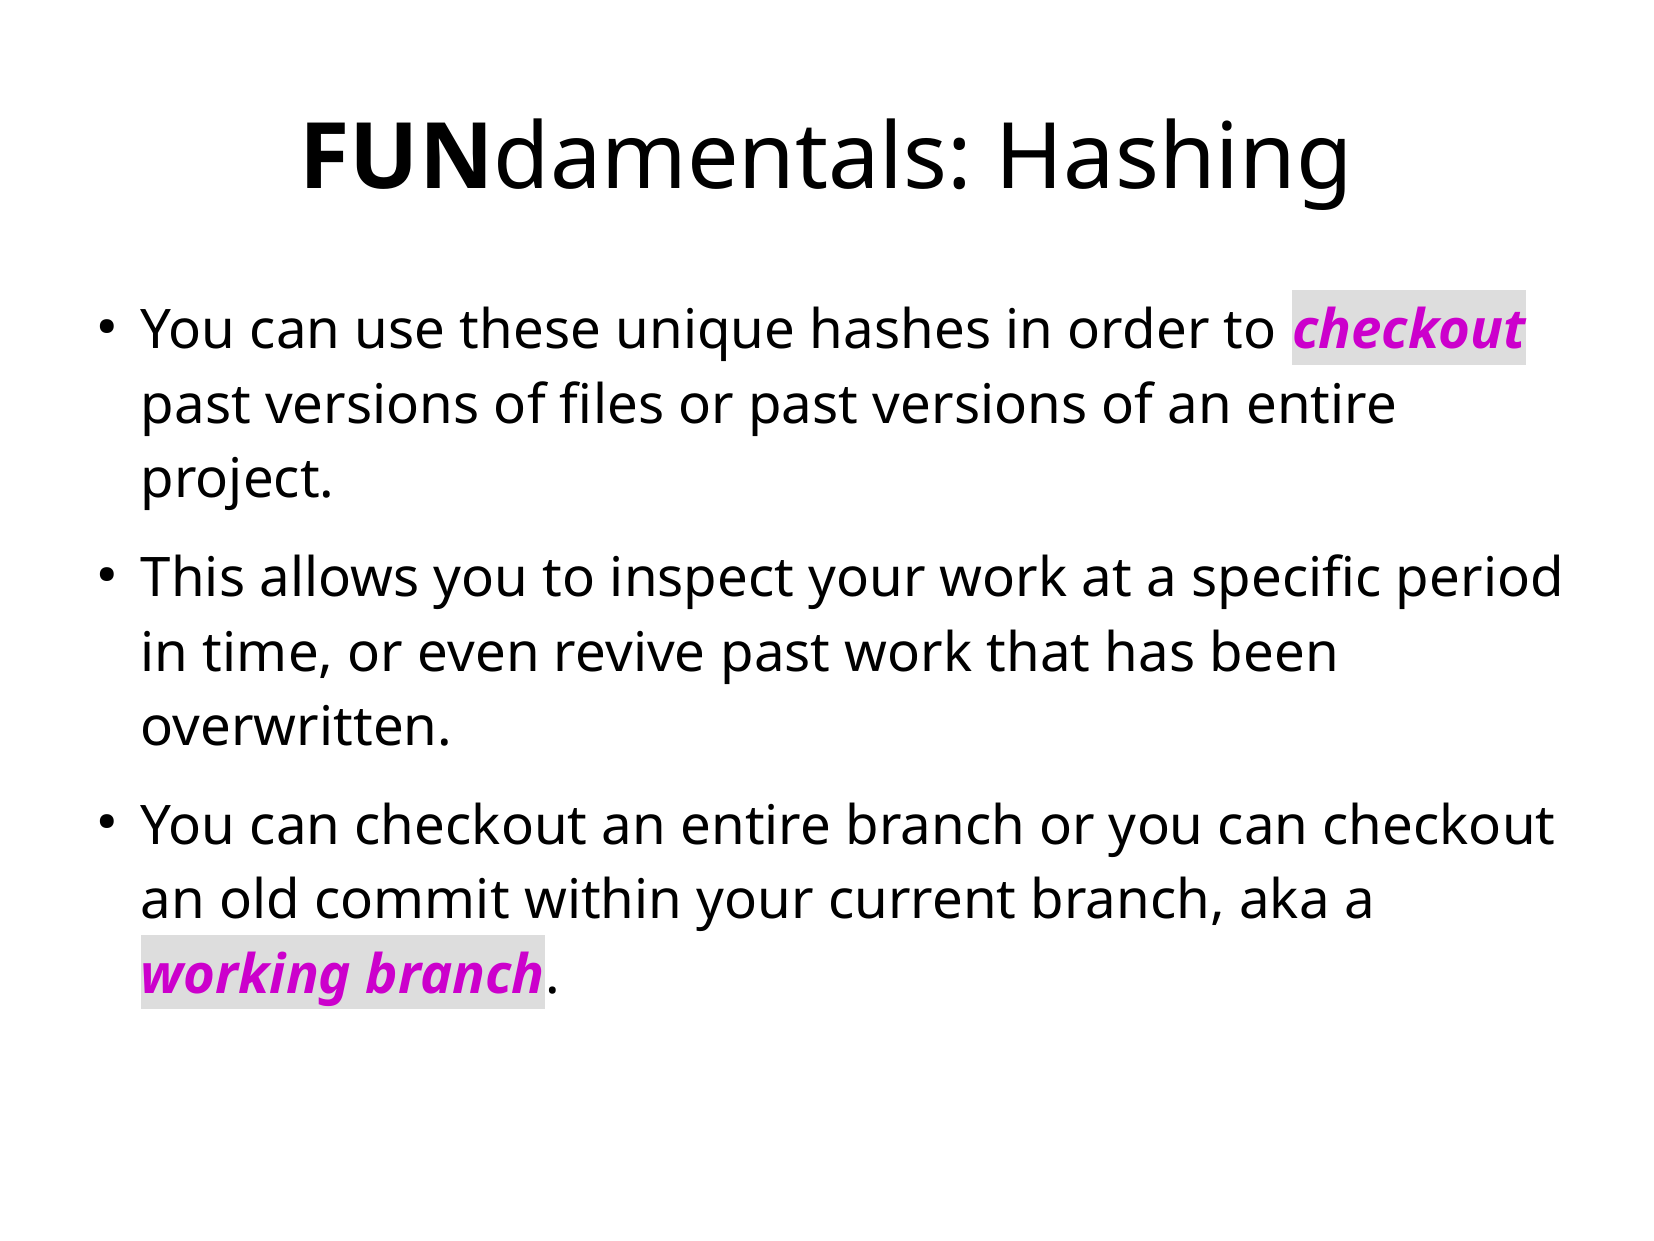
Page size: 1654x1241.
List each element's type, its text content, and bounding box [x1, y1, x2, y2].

list You can use these unique hashes in order to checkout past versions of files or past versions of an entire project. This allows you to inspect your work at a specific period in time, or even revive past work that has been overwritten. You can checkout an entire branch or you can checkout an old commit within your current branch, aka a working branch. [82, 290, 1571, 1010]
title FUNdamentals: Hashing [82, 49, 1571, 257]
